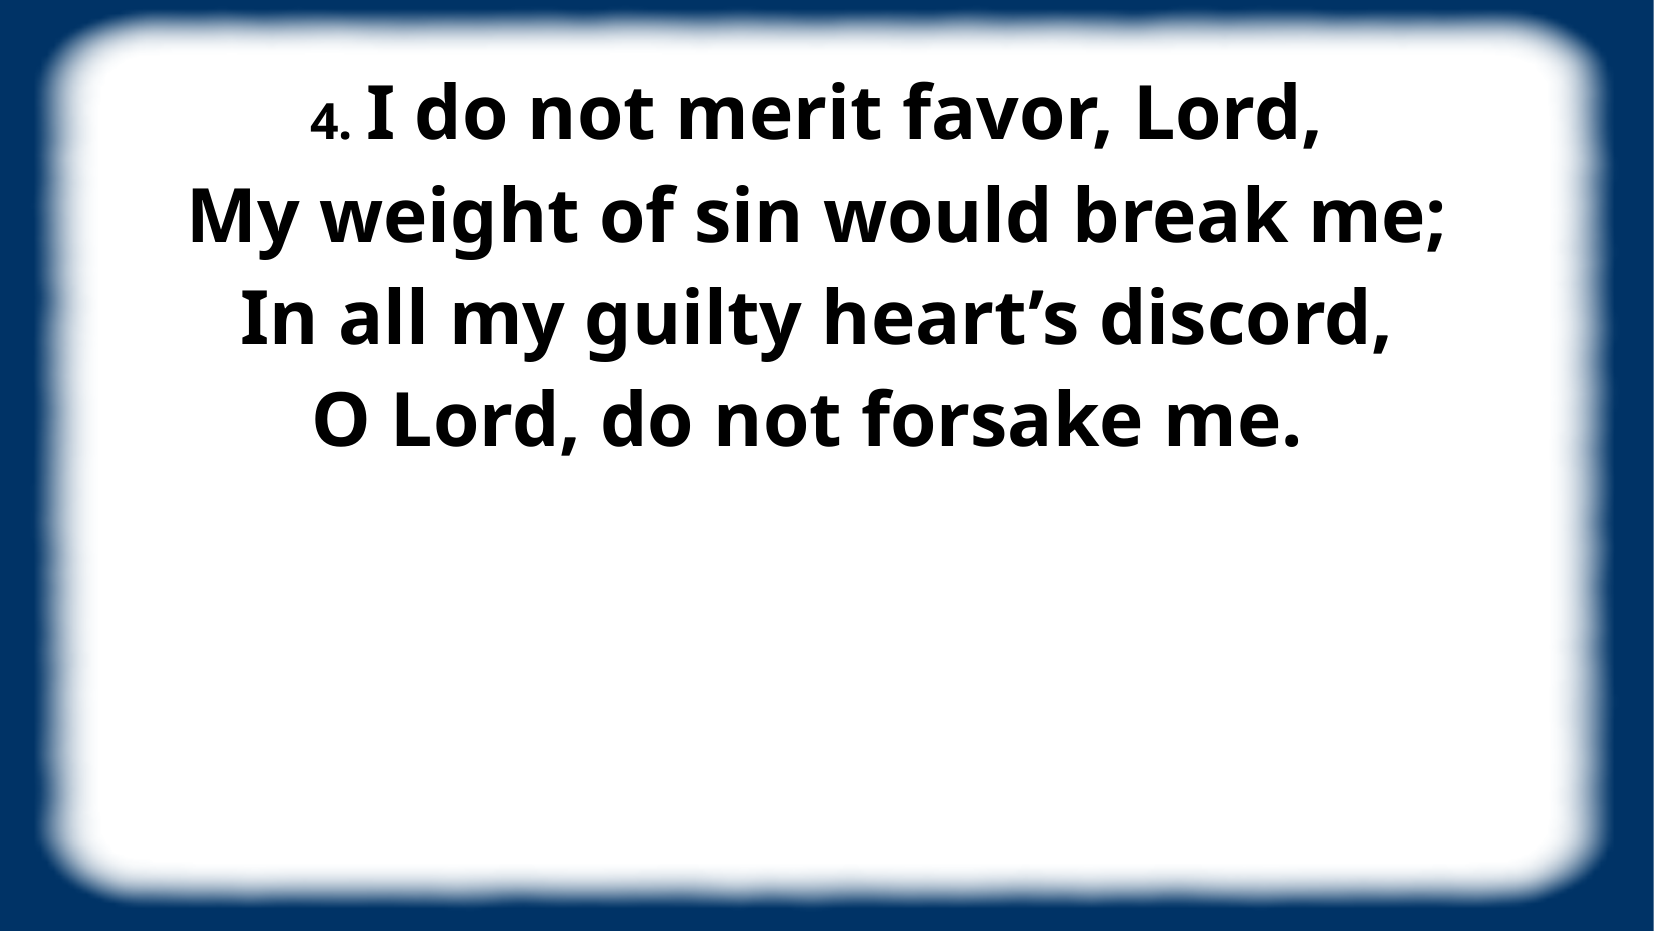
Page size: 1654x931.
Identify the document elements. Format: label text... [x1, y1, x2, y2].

picture [0, 0, 1654, 931]
text_box 4. I do not merit favor, Lord, My weight of sin would break me; In all my guilty heart’s discord, O Lord, do not forsake me. [90, 52, 1546, 467]
